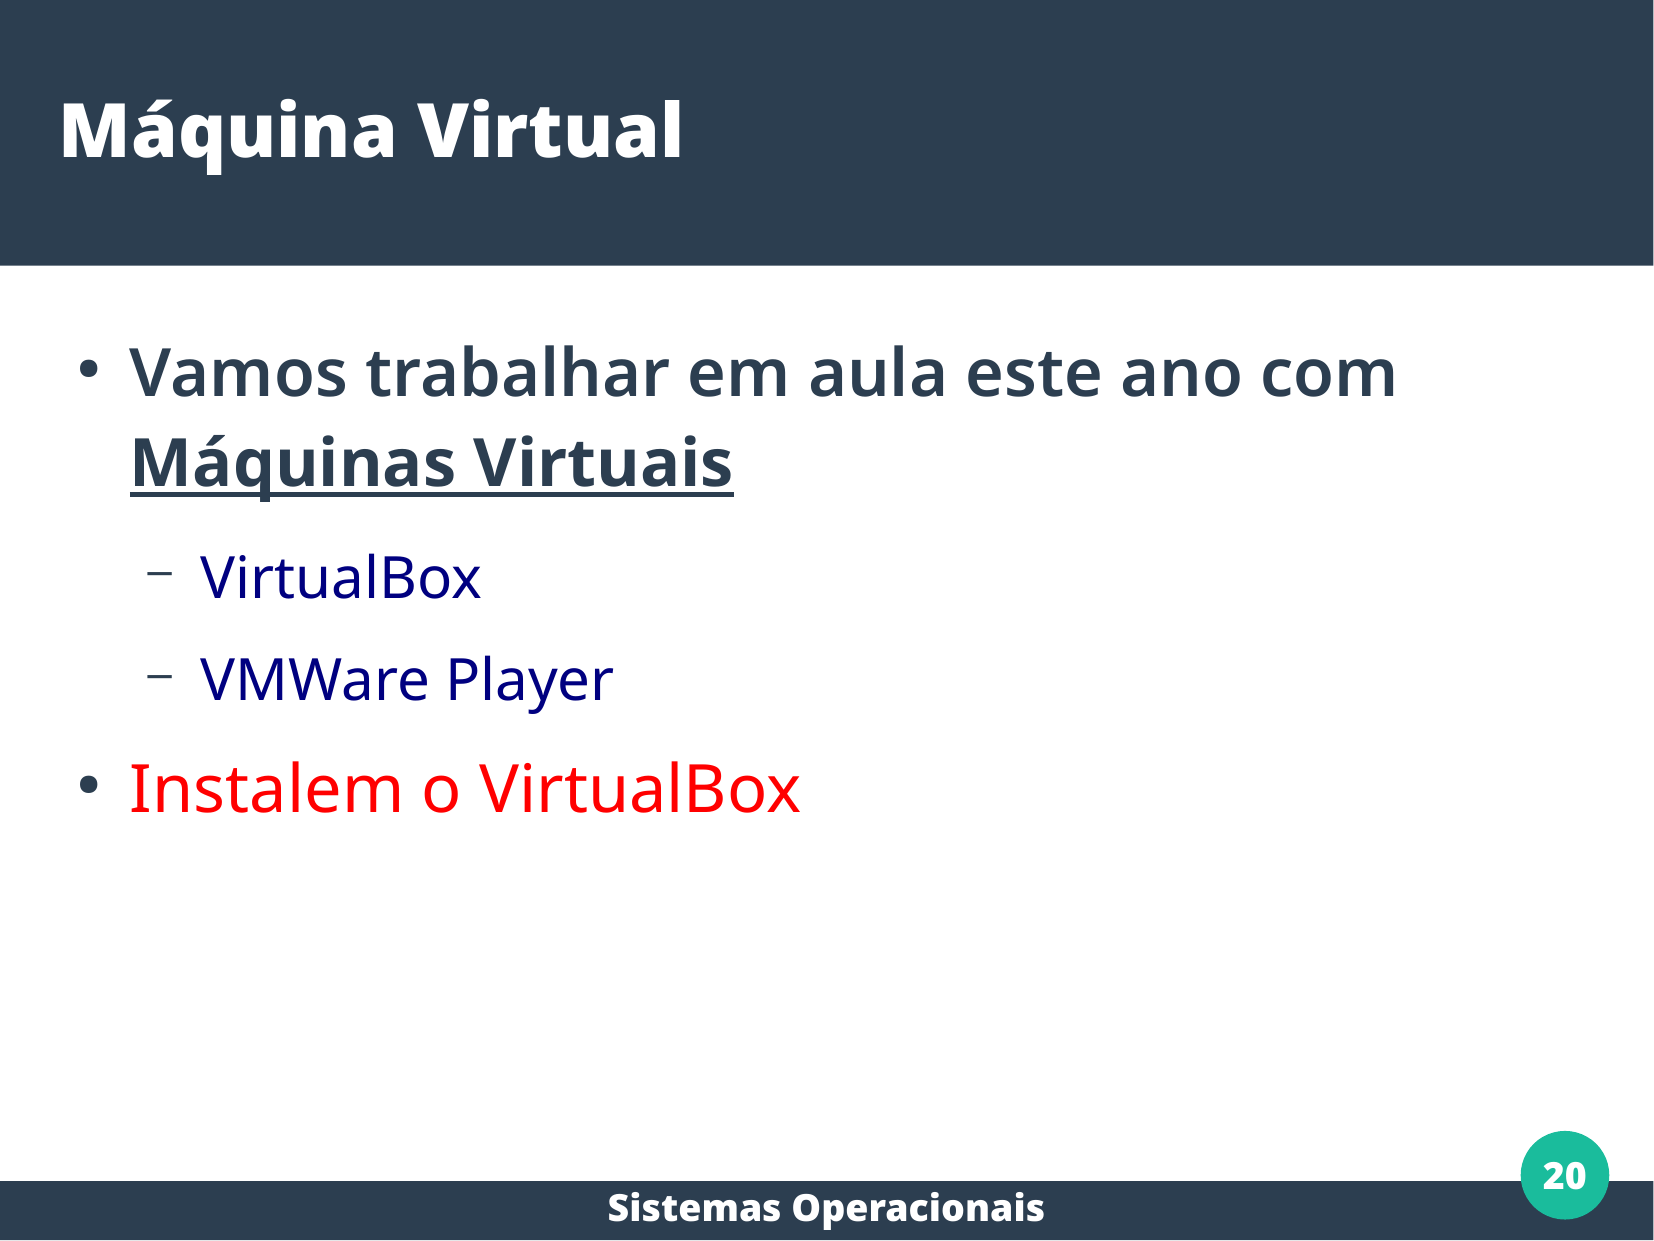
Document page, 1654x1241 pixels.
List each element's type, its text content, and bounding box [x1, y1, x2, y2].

list Vamos trabalhar em aula este ano com Máquinas Virtuais VirtualBox VMWare Player Instalem o VirtualBox [59, 324, 1595, 1152]
title Máquina Virtual [59, 49, 1595, 207]
